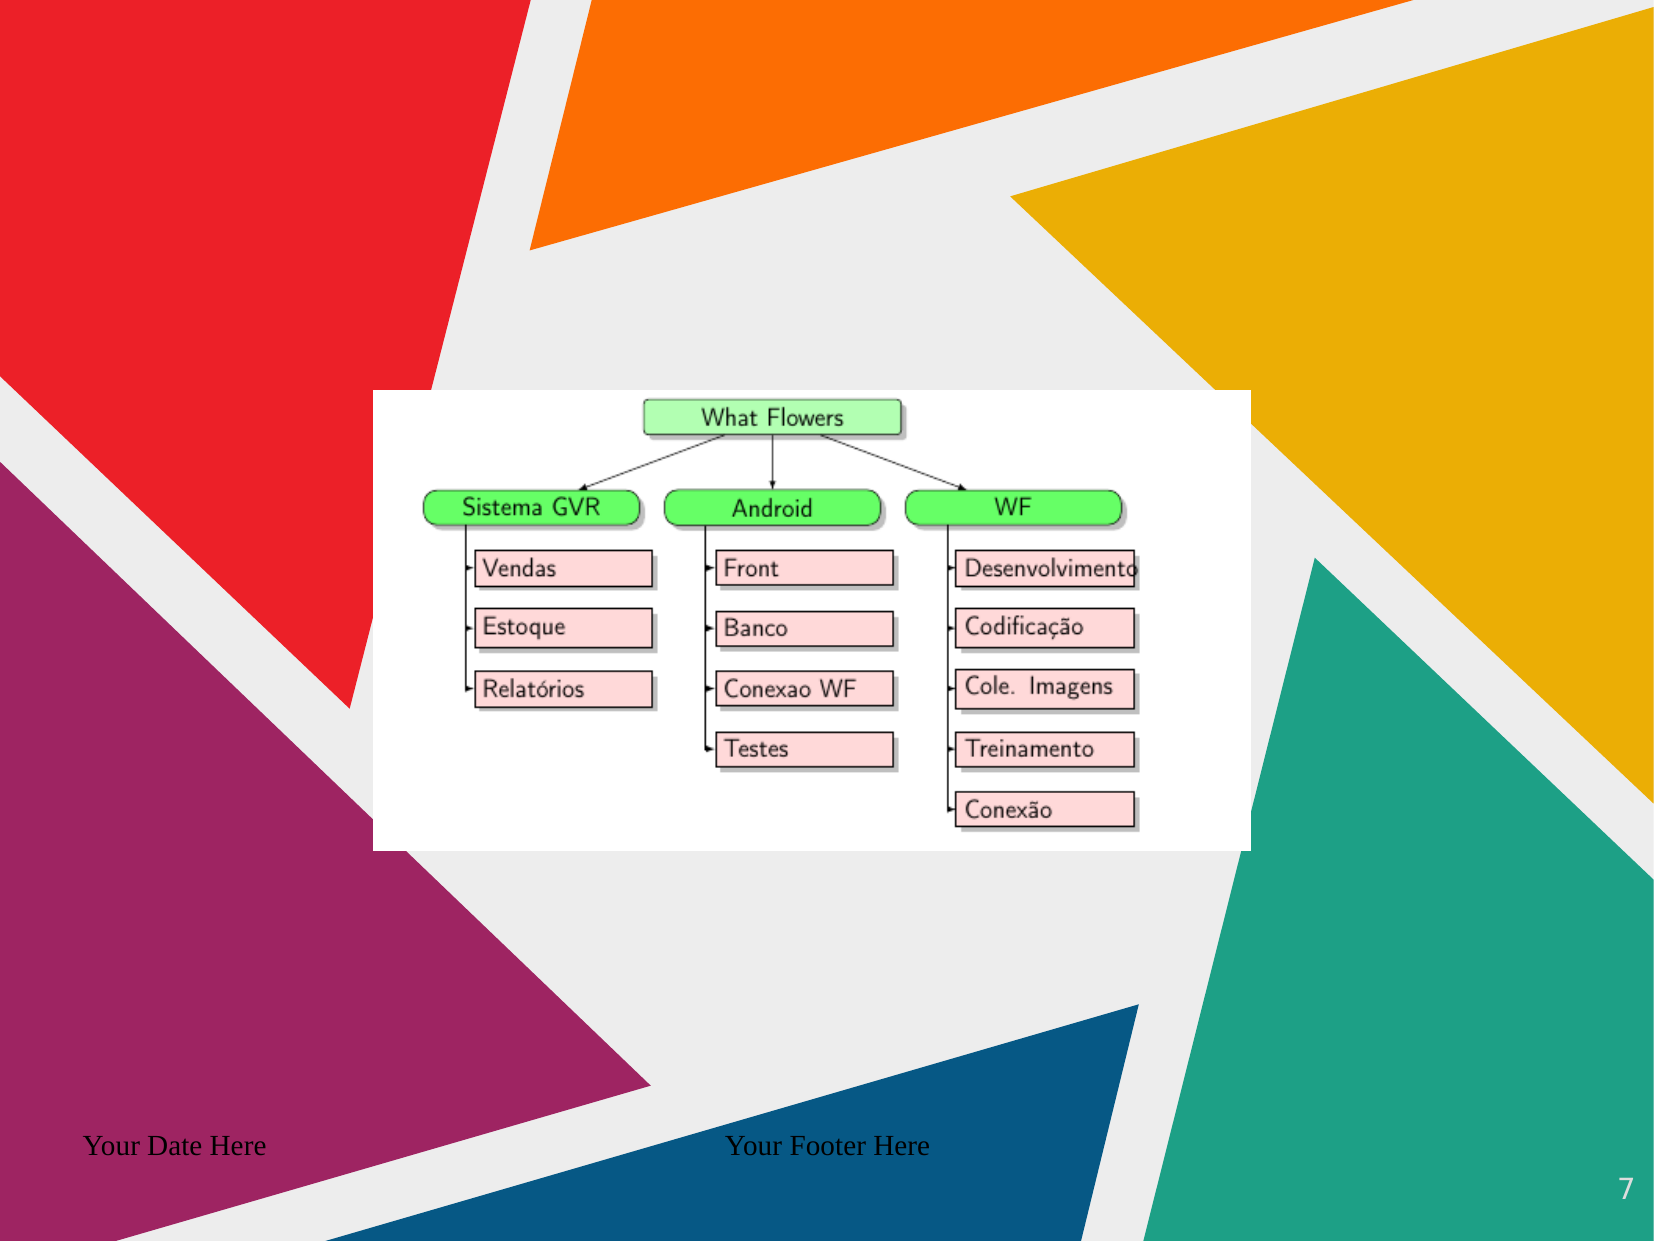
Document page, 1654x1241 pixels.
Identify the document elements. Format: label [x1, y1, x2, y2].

picture [373, 390, 1251, 851]
